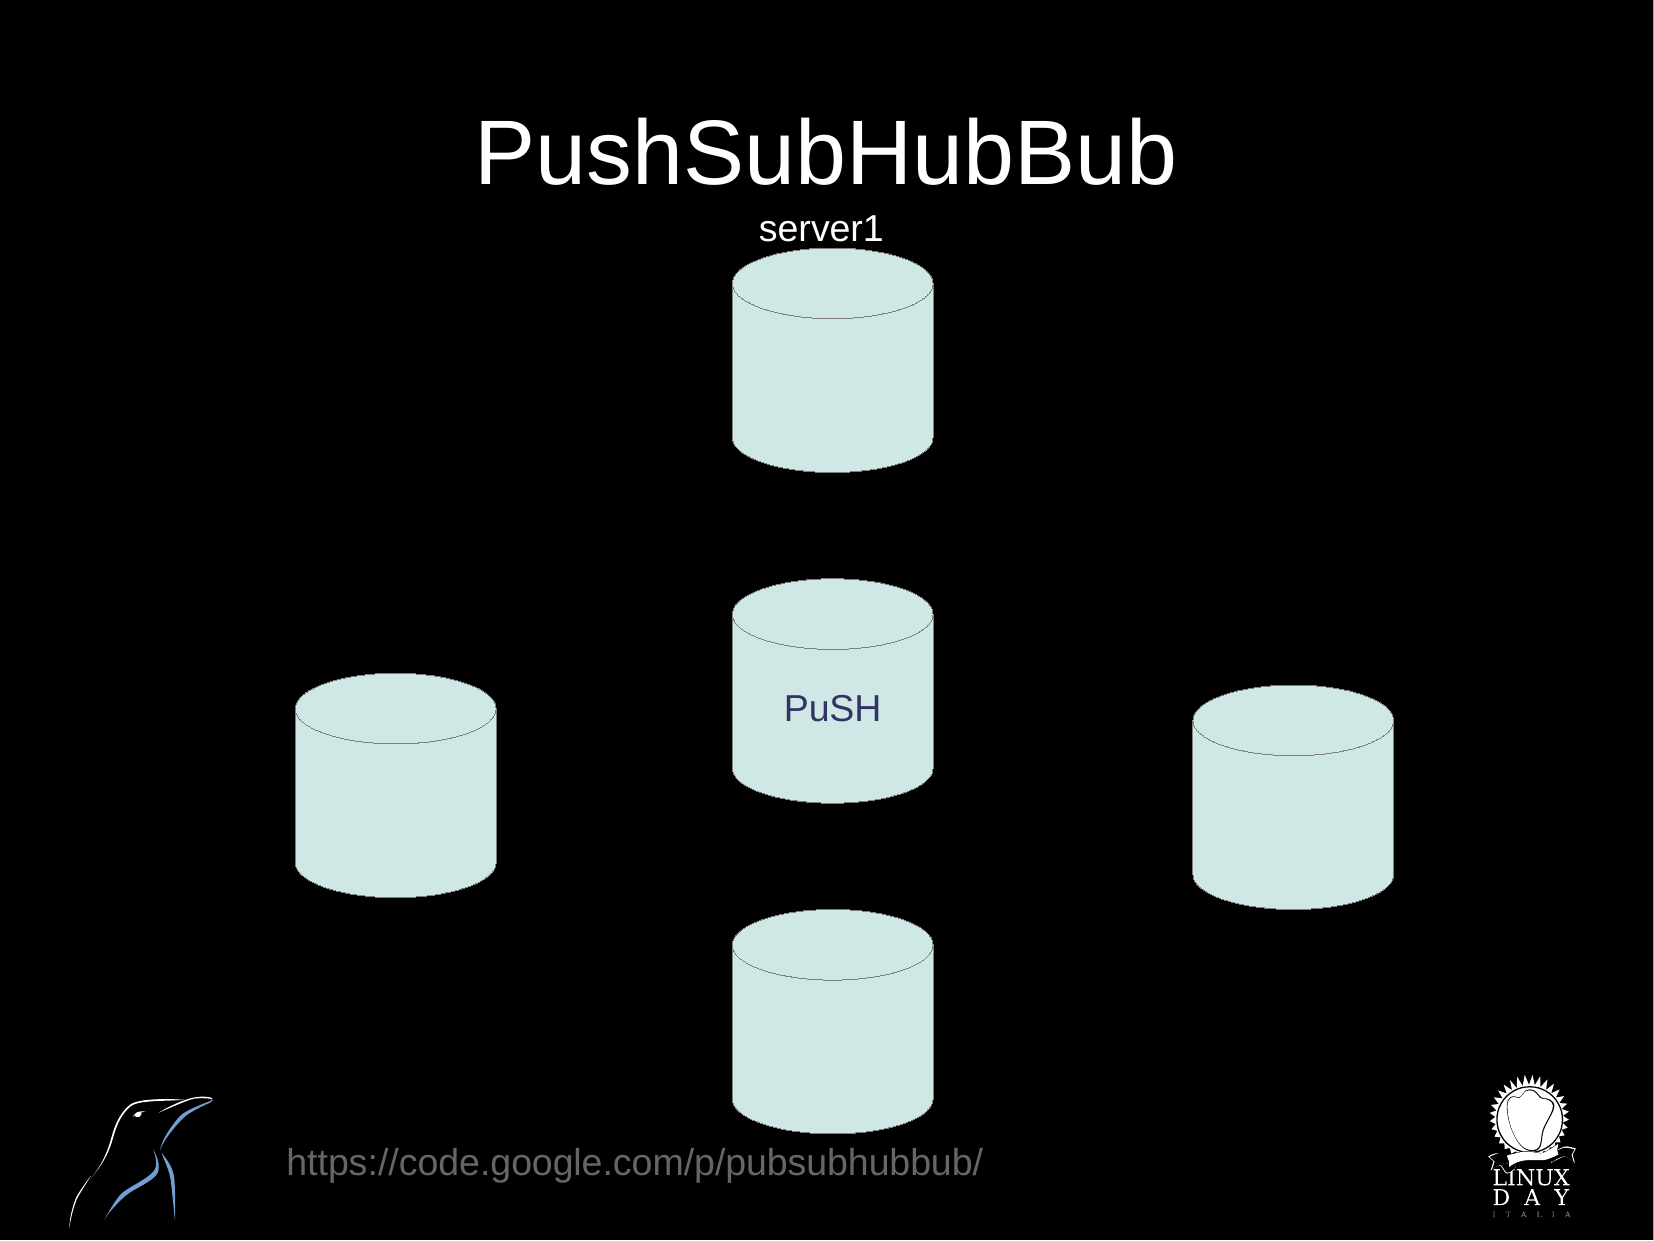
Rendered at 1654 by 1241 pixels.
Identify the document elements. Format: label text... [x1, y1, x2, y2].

text_box https://code.google.com/p/pubsubhubbub/ [271, 1133, 1441, 1191]
text_box [1192, 685, 1394, 910]
text_box PuSH [732, 578, 934, 804]
title PushSubHubBub [82, 49, 1571, 257]
text_box [295, 673, 497, 898]
text_box [732, 257, 934, 473]
text_box [732, 909, 934, 1134]
text_box server1 [744, 199, 970, 257]
